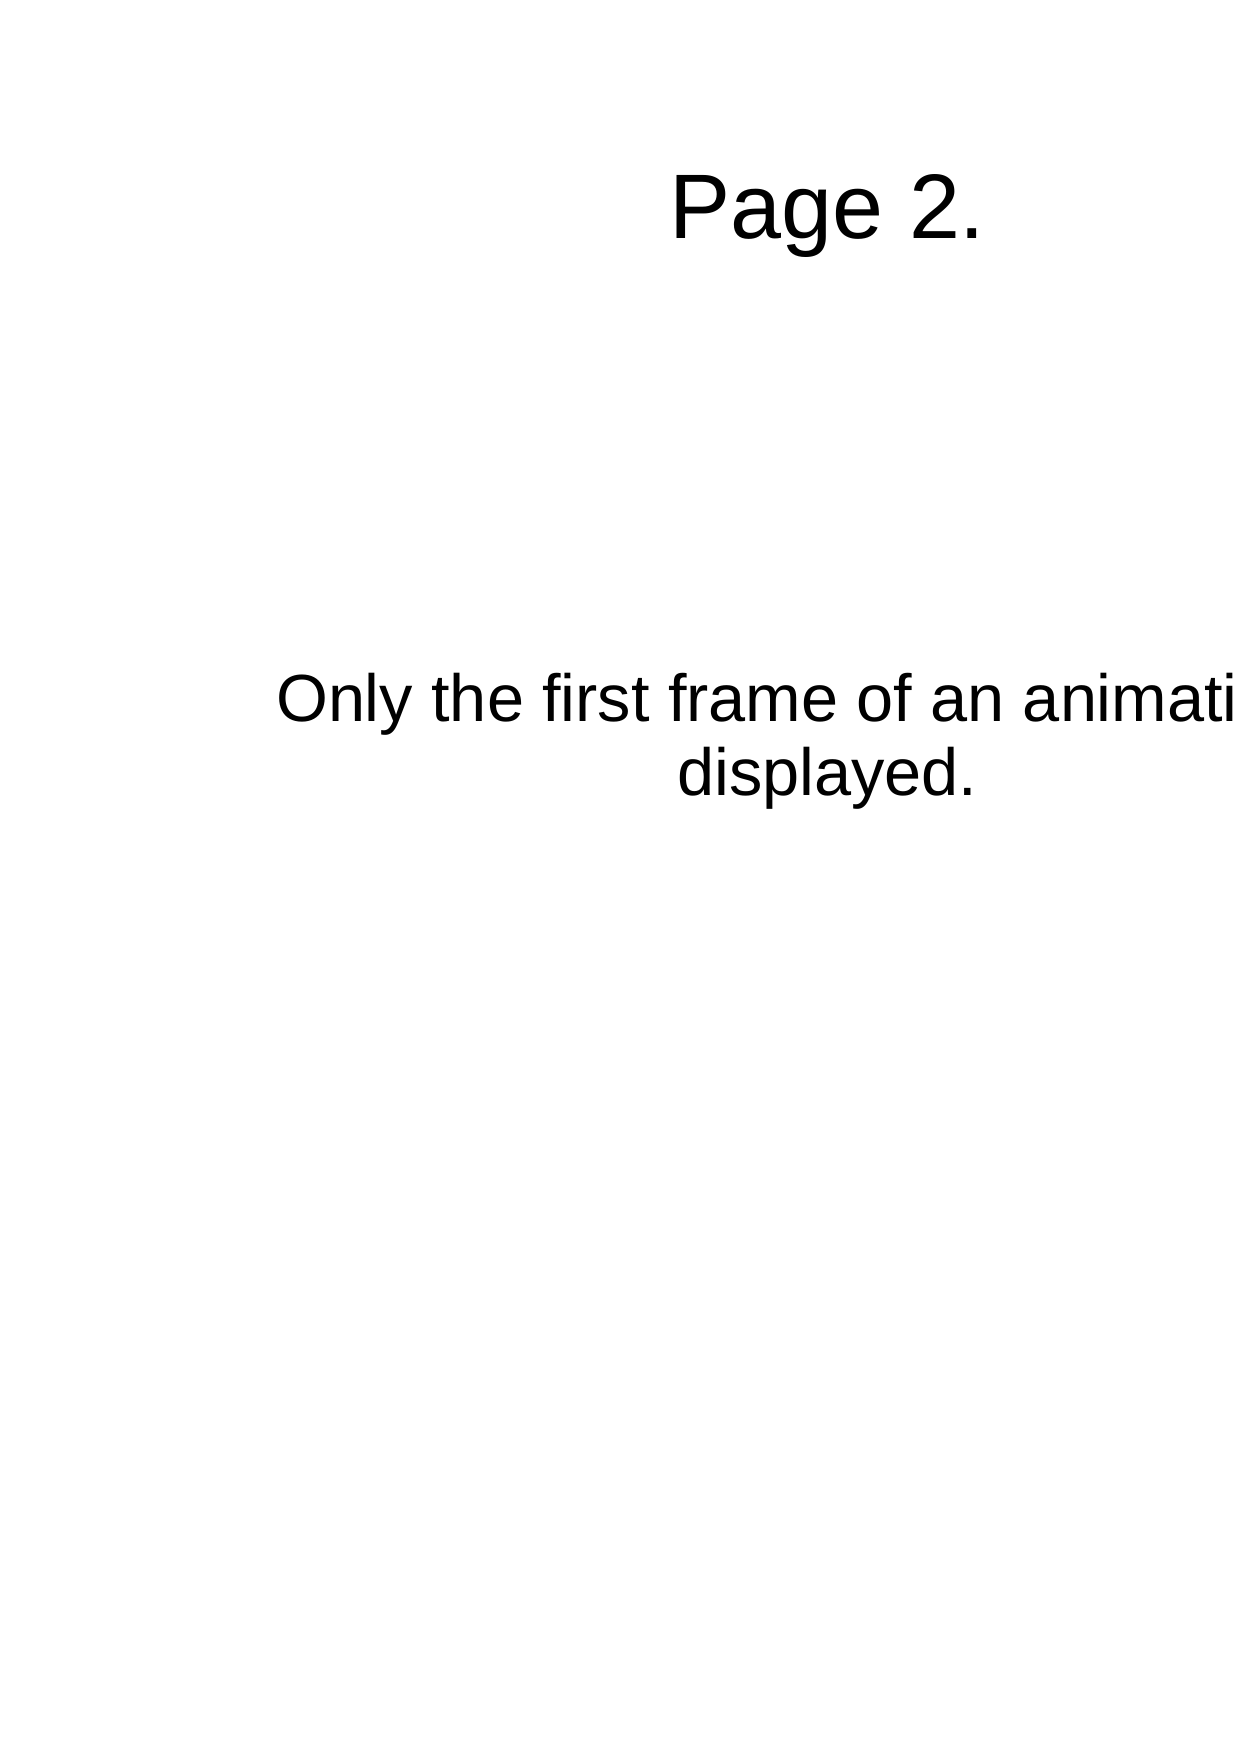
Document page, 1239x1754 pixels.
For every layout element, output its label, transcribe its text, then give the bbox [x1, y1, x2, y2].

subtitle Only the first frame of an animation is displayed. [121, 344, 1239, 1127]
title Page 2. [121, 102, 1239, 311]
